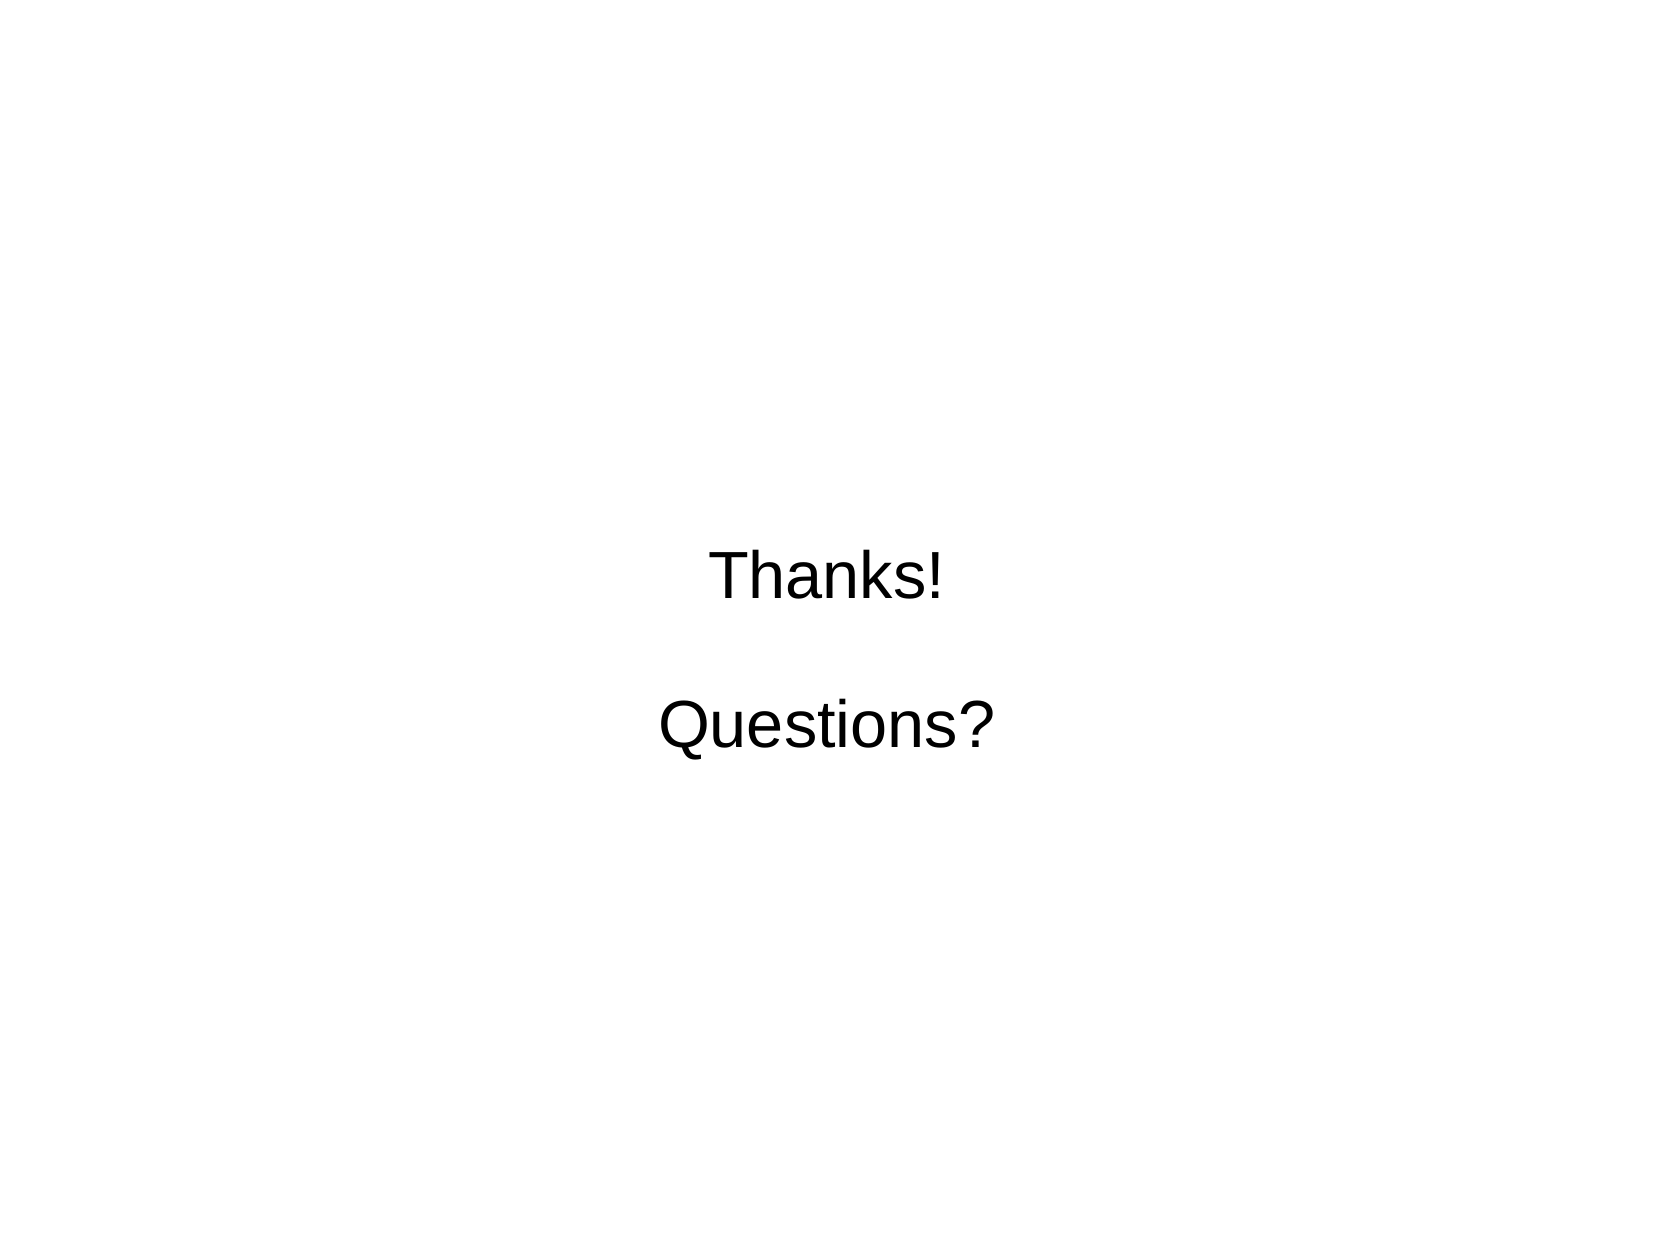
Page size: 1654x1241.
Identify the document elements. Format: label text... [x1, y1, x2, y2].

subtitle Thanks! Questions? [82, 290, 1571, 1010]
